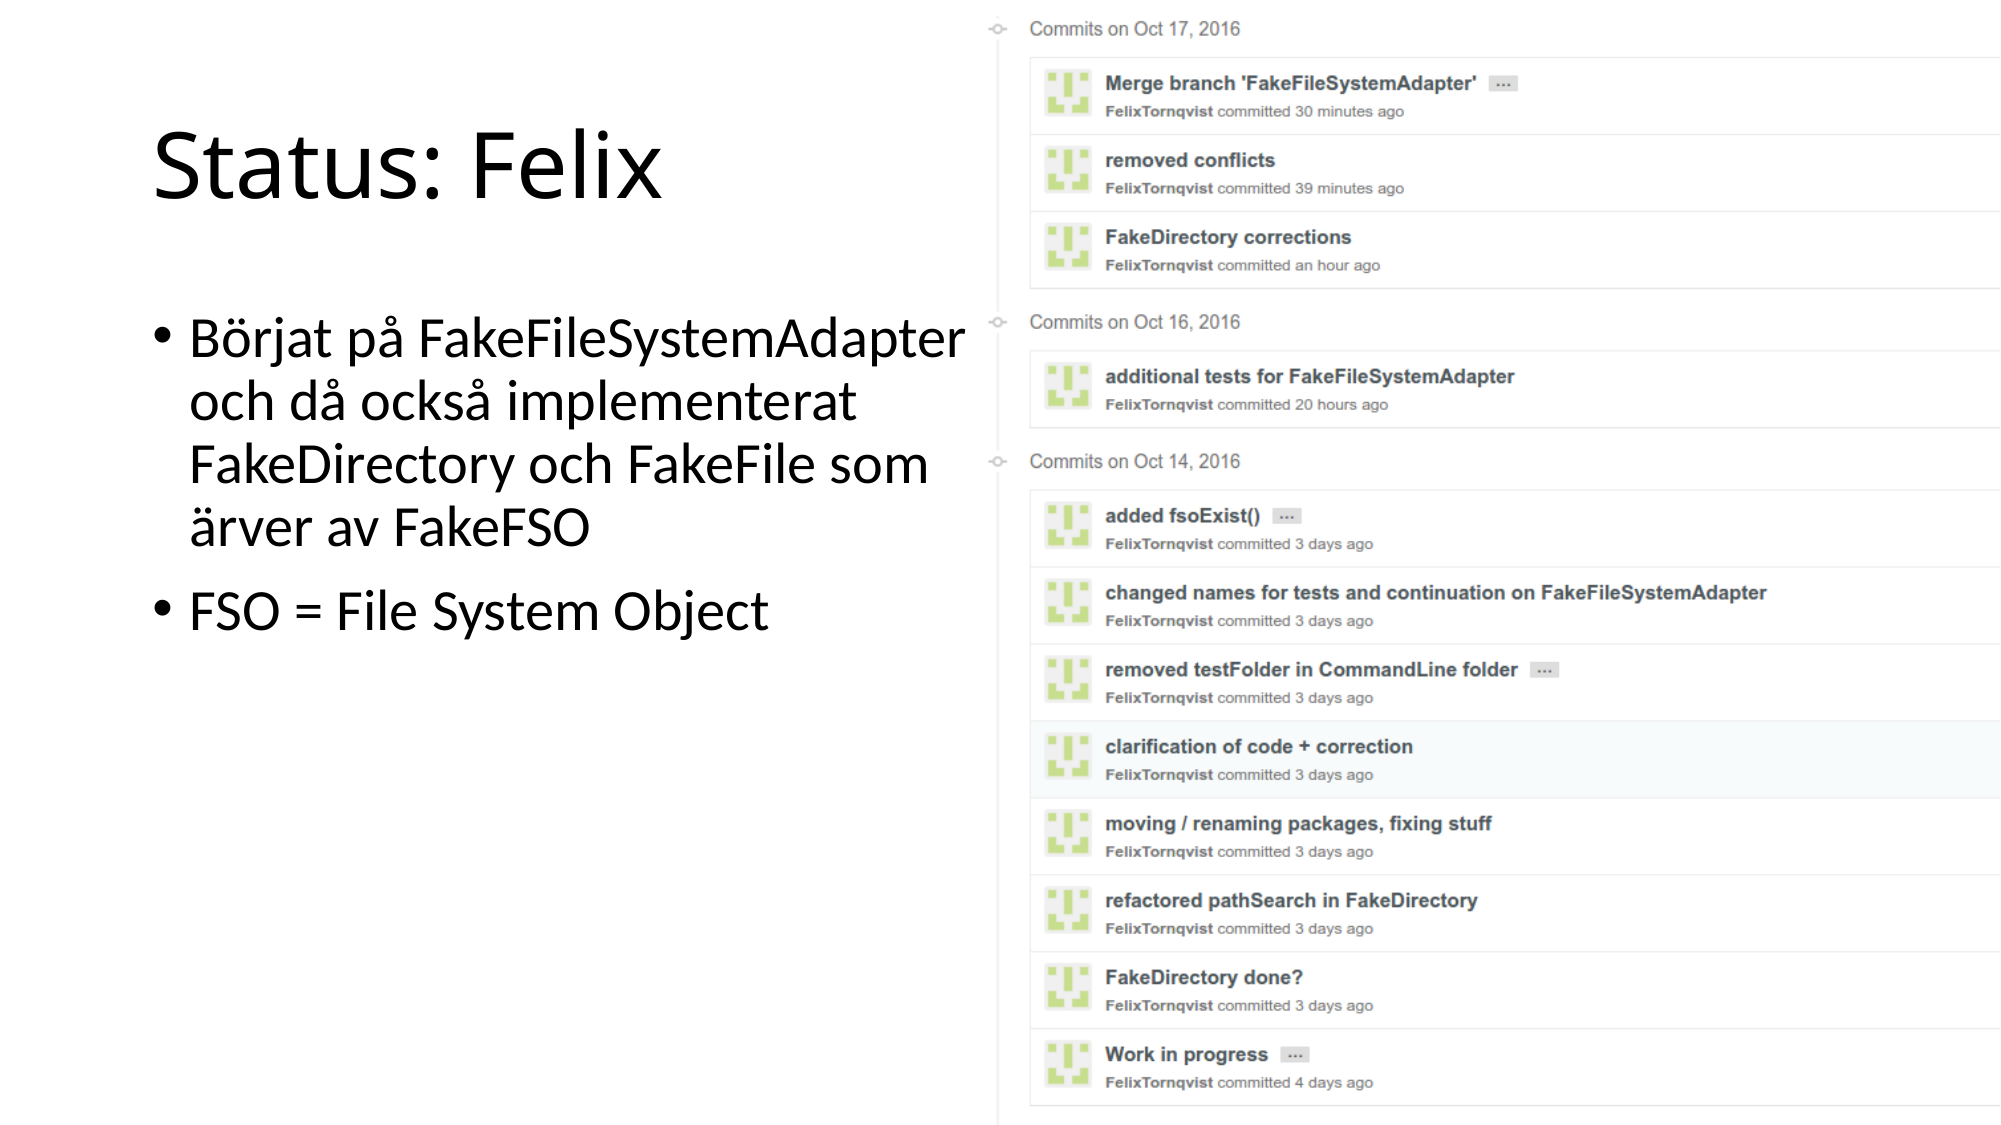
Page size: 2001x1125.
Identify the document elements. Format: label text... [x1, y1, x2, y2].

title Status: Felix [137, 59, 978, 278]
list Börjat på FakeFileSystemAdapter och då också implementerat FakeDirectory och FakeFile som ärver av FakeFSO FSO = File System Object [137, 299, 978, 1014]
picture [978, 0, 2000, 1125]
